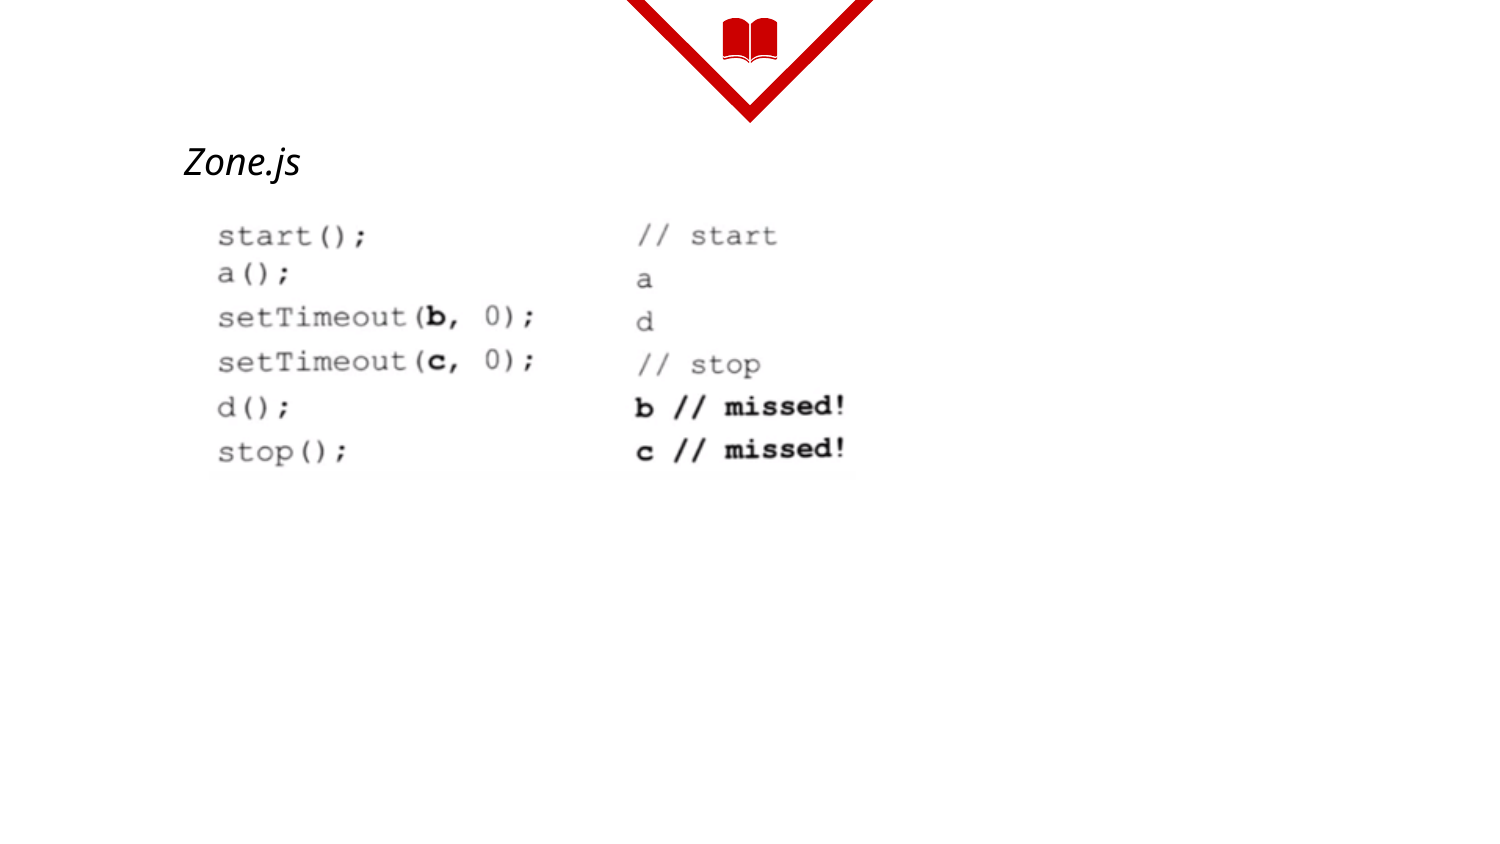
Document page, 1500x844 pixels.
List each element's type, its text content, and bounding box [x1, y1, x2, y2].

text_box [722, 18, 778, 64]
title Zone.js [169, 123, 1331, 212]
picture [209, 214, 856, 481]
